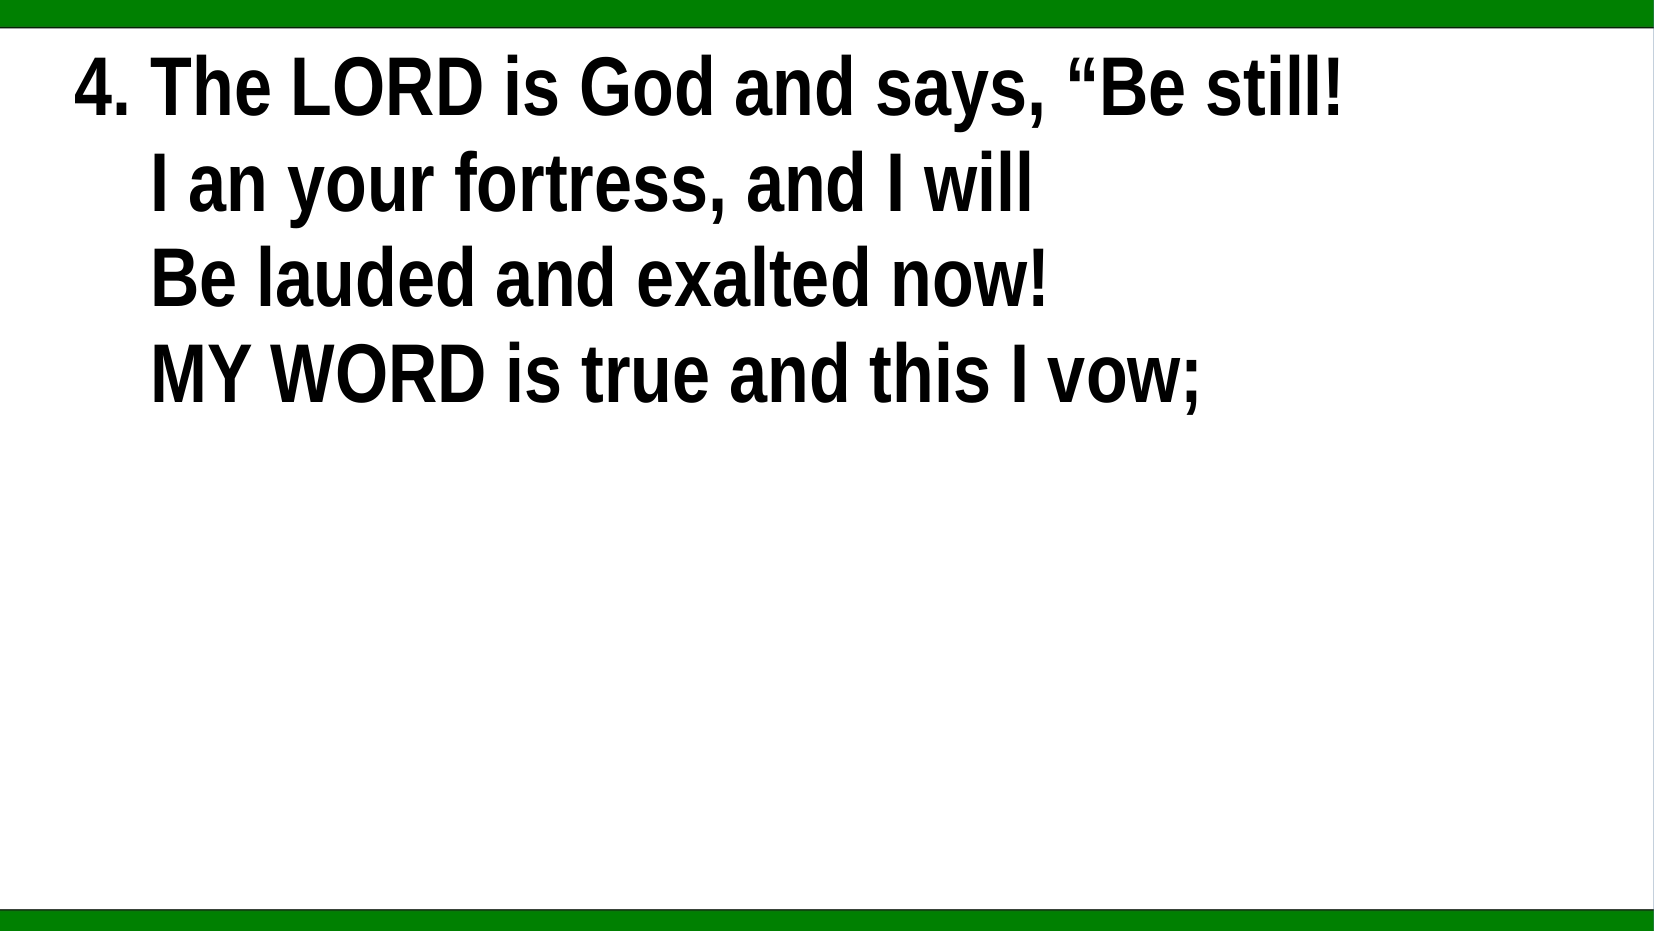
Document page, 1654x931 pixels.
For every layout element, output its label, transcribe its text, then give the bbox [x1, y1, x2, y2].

picture [0, 0, 1654, 931]
text_box 4. The LORD is God and says, “Be still! I an your fortress, and I will Be lauded and exalted now! MY WORD is true and this I vow; [60, 30, 1576, 428]
